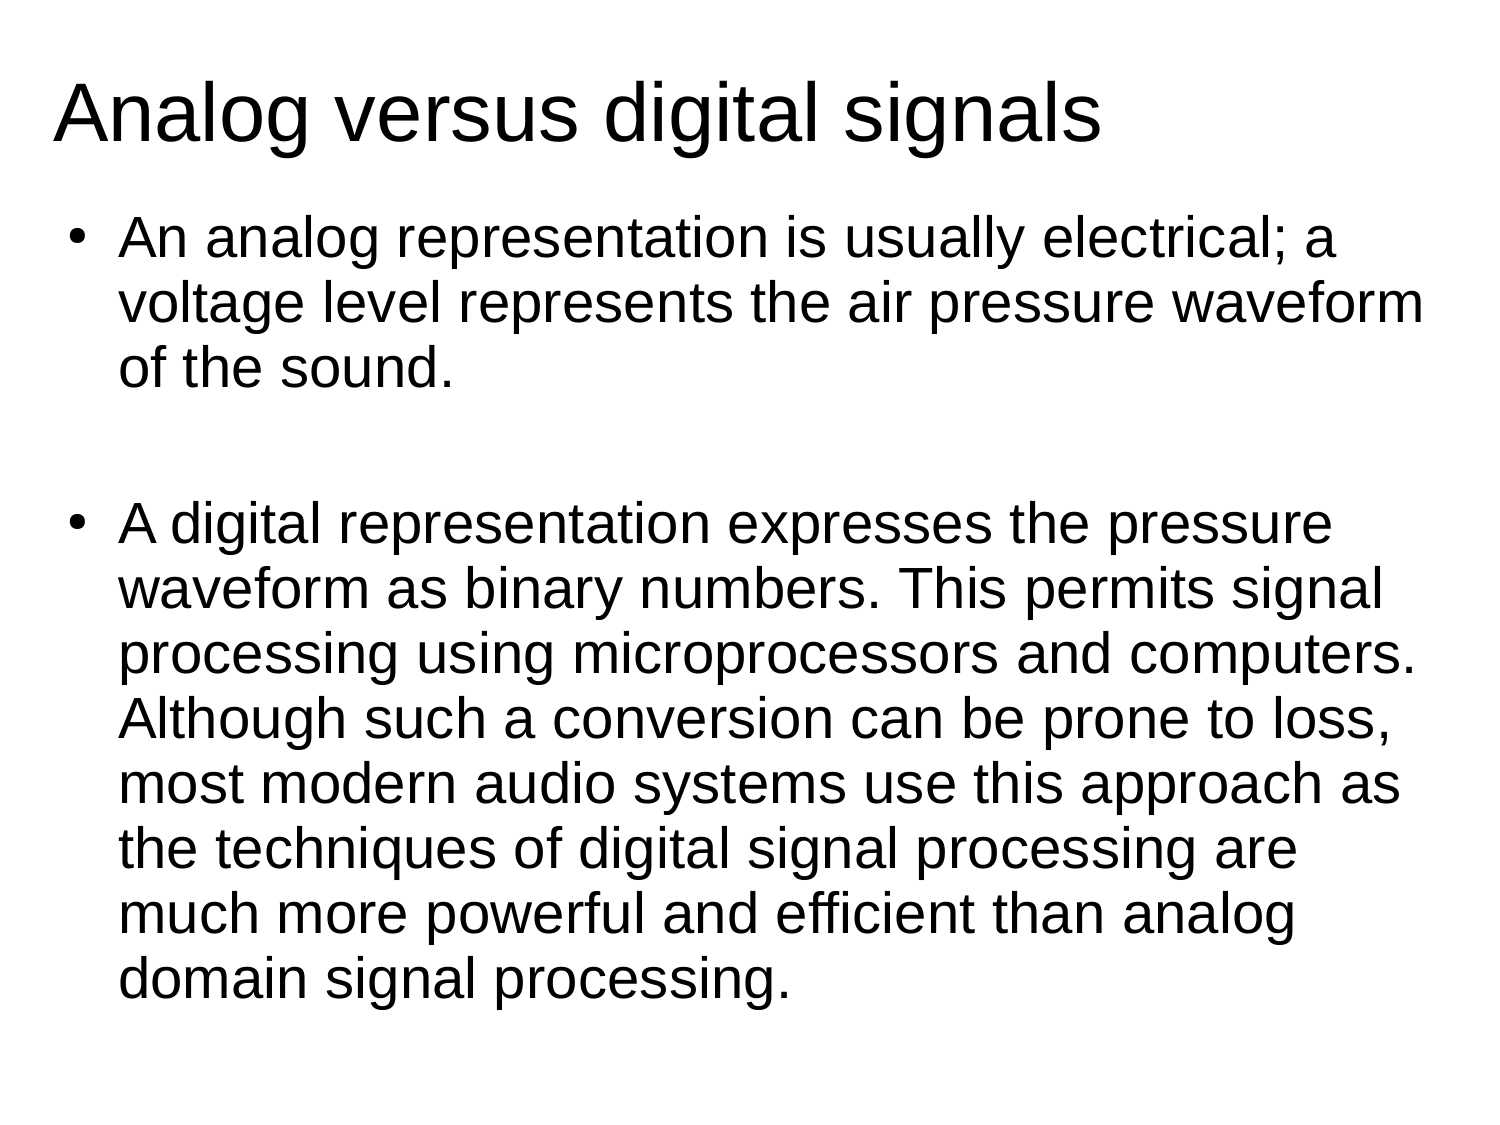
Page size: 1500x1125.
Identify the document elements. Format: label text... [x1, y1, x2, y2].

title Analog versus digital signals [53, 18, 1403, 205]
list An analog representation is usually electrical; a voltage level represents the air pressure waveform of the sound. A digital representation expresses the pressure waveform as binary numbers. This permits signal processing using microprocessors and computers. Although such a conversion can be prone to loss, most modern audio systems use this approach as the techniques of digital signal processing are much more powerful and efficient than analog domain signal processing. [50, 205, 1450, 1024]
